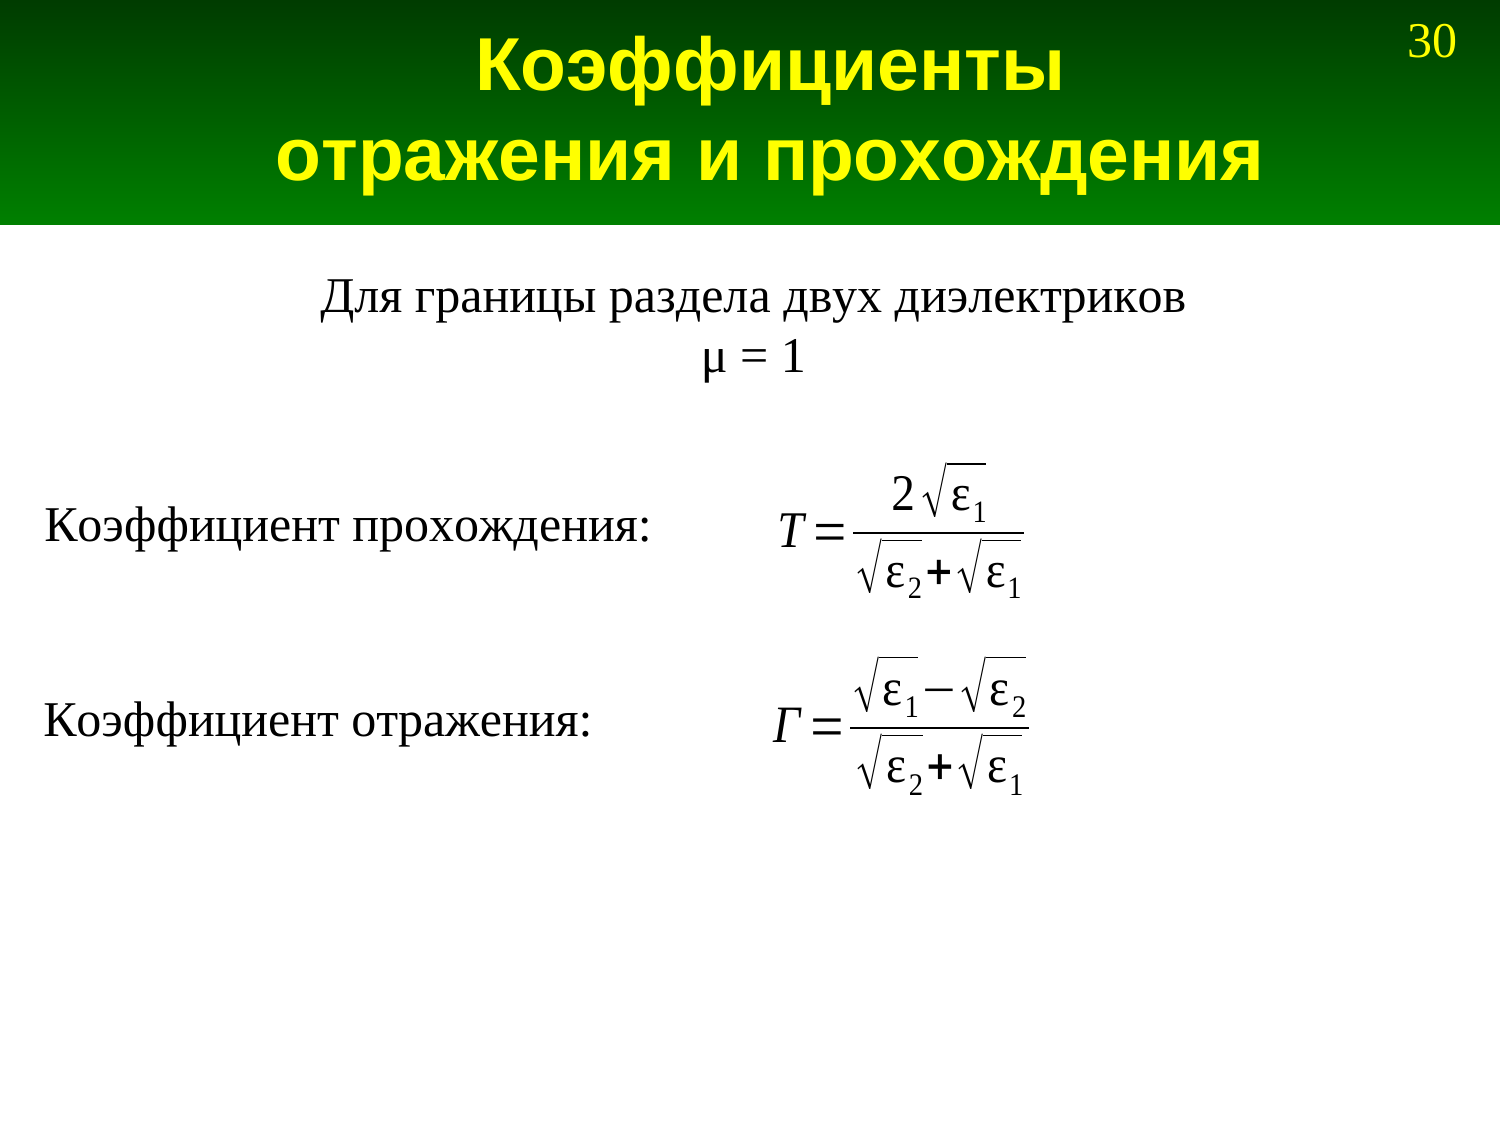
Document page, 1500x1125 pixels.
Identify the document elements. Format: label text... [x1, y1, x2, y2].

title Коэффициенты отражения и прохождения [100, 7, 1441, 204]
text_box Для границы раздела двух диэлектриков μ = 1 [305, 254, 1202, 390]
text_box Коэффициент прохождения: [29, 483, 667, 559]
text_box Коэффициент отражения: [28, 679, 608, 754]
chart [757, 460, 1046, 606]
chart [748, 653, 1052, 802]
